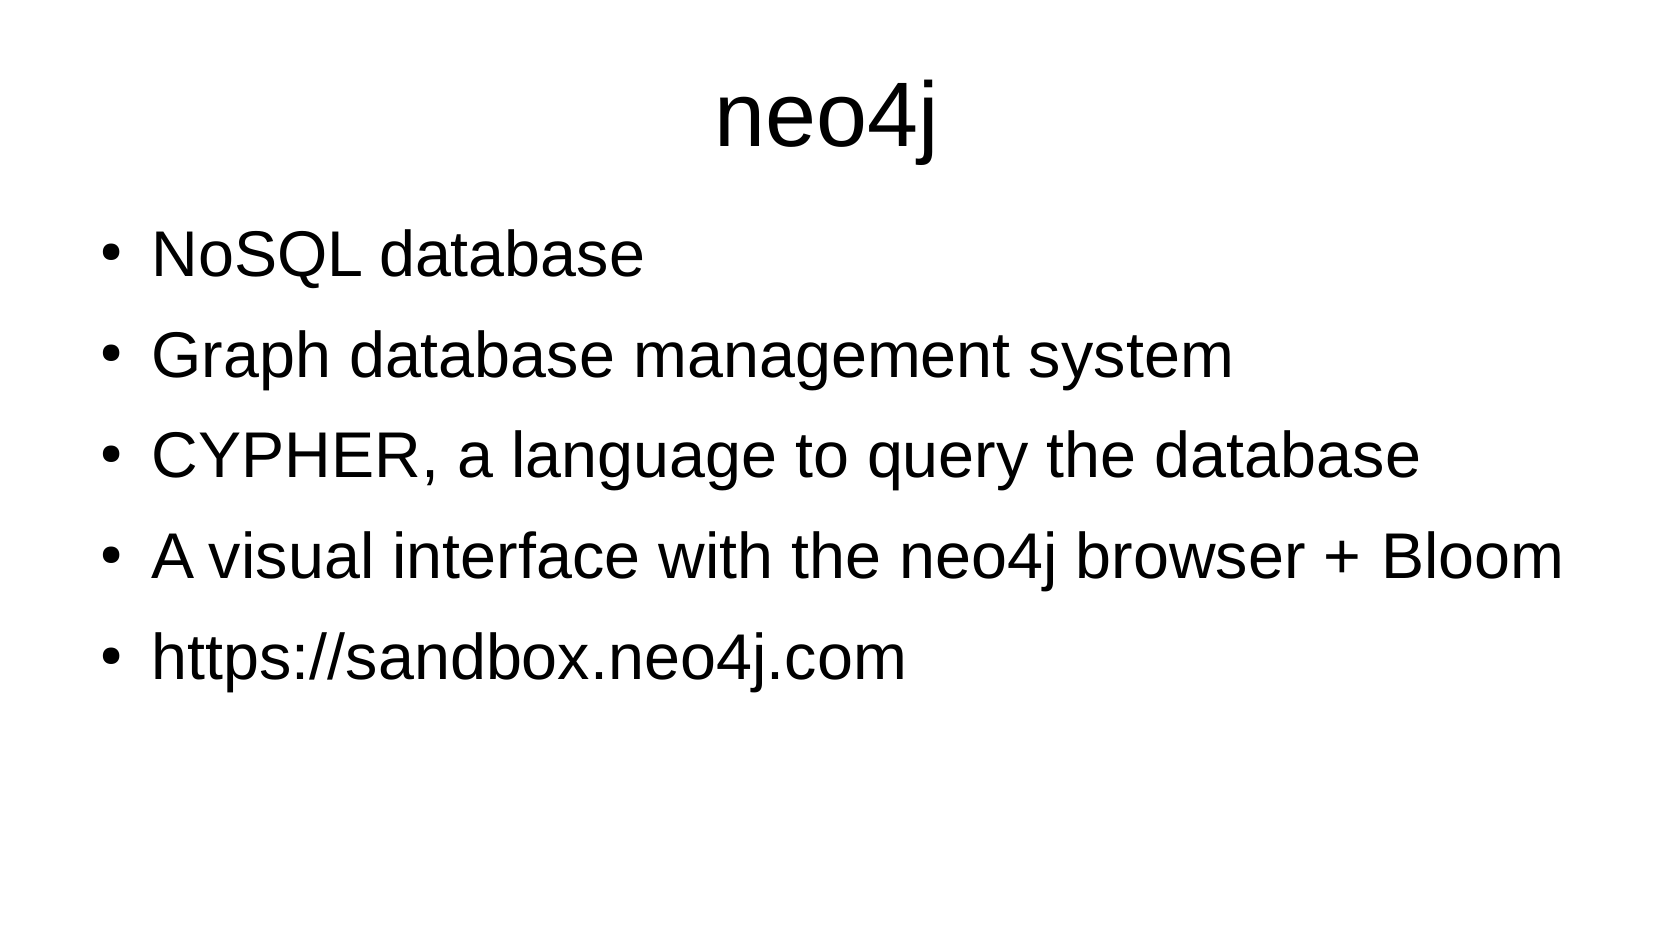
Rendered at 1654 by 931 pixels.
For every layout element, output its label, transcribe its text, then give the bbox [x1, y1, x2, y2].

list NoSQL database Graph database management system CYPHER, a language to query the database A visual interface with the neo4j browser + Bloom https://sandbox.neo4j.com [82, 217, 1571, 758]
title neo4j [82, 37, 1571, 193]
